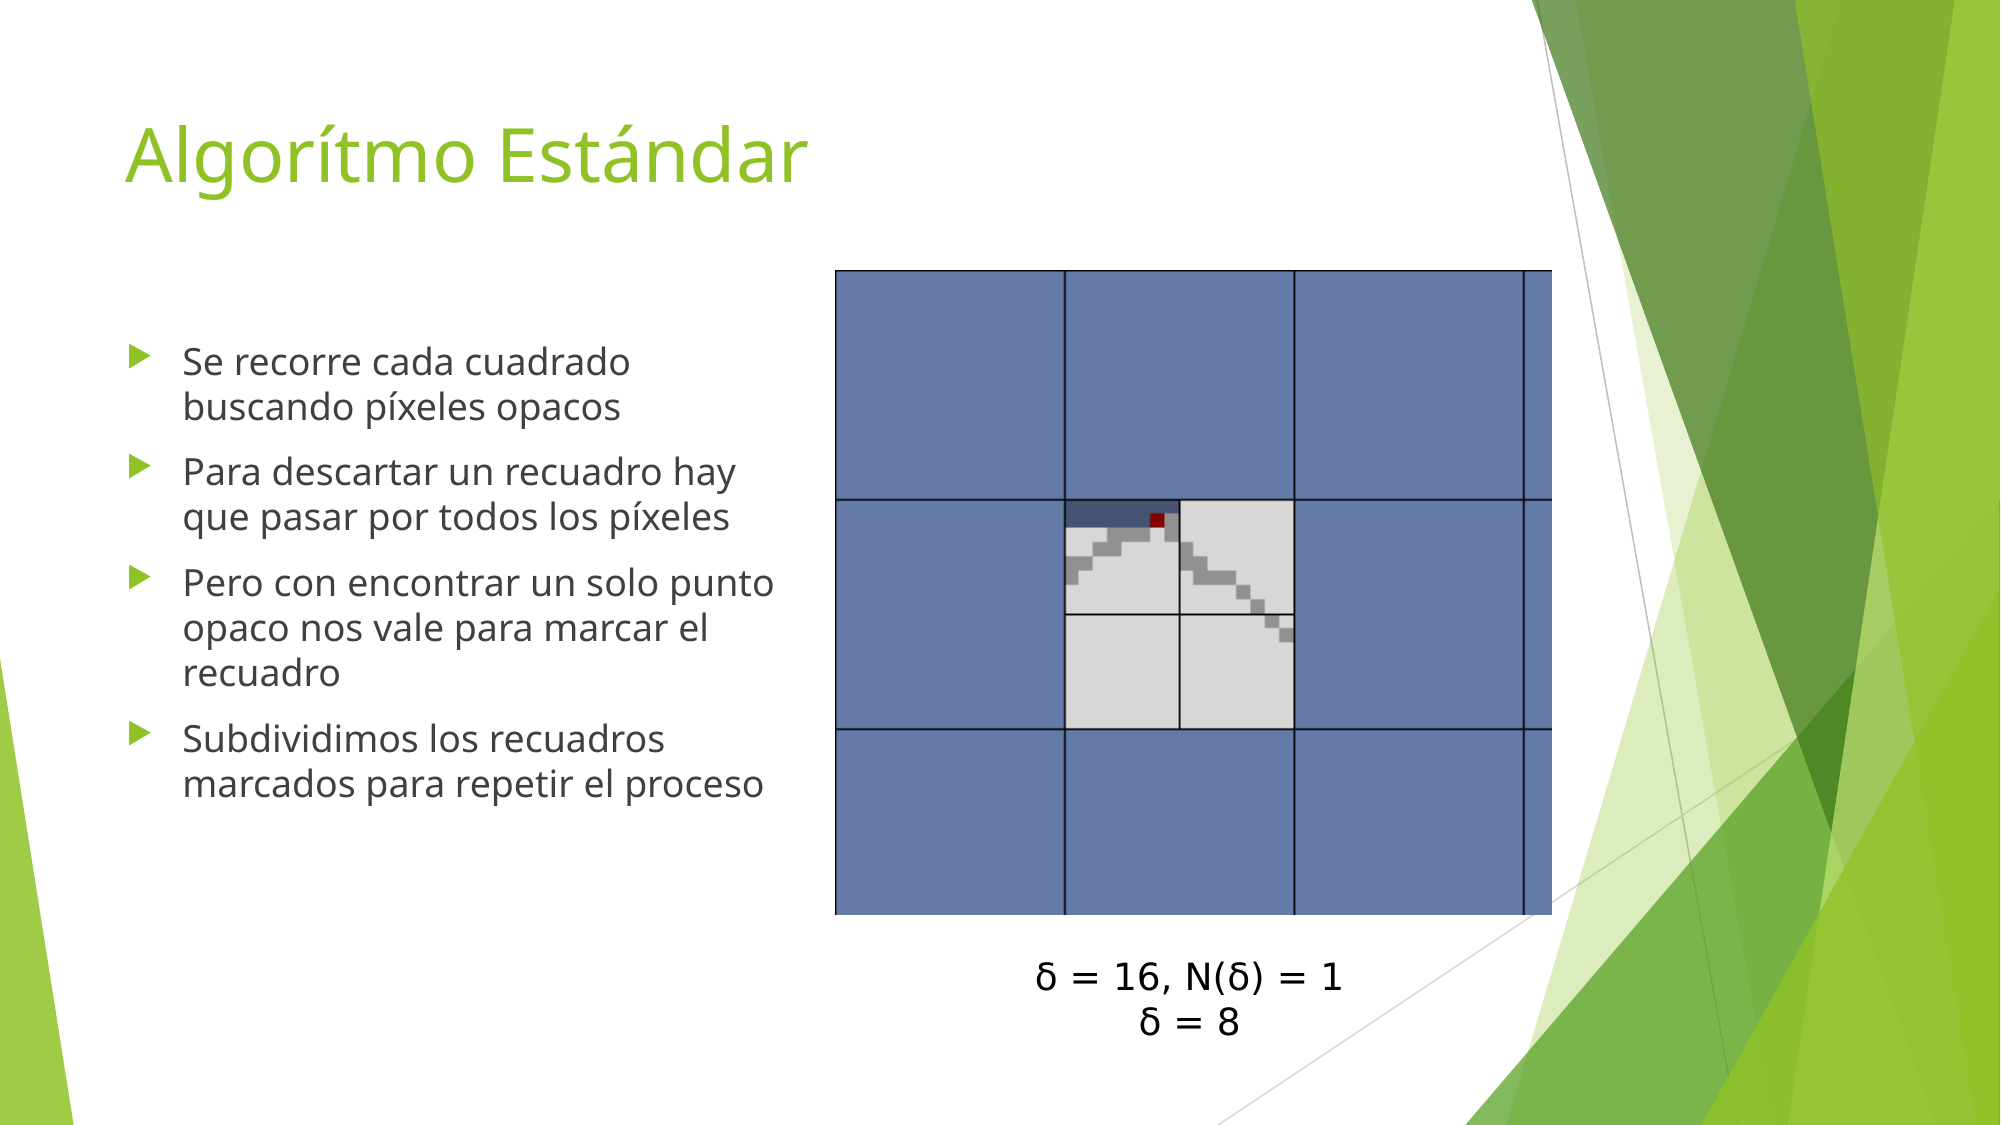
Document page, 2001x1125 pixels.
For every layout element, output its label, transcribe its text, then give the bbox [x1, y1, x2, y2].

list Se recorre cada cuadrado buscando píxeles opacos Para descartar un recuadro hay que pasar por todos los píxeles Pero con encontrar un solo punto opaco nos vale para marcar el recuadro Subdividimos los recuadros marcados para repetir el proceso [111, 329, 796, 936]
text_box δ = 16, N(δ) = 1 δ = 8 [1020, 945, 1360, 1096]
picture [835, 270, 1552, 915]
title Algorítmo Estándar [111, 99, 1522, 317]
